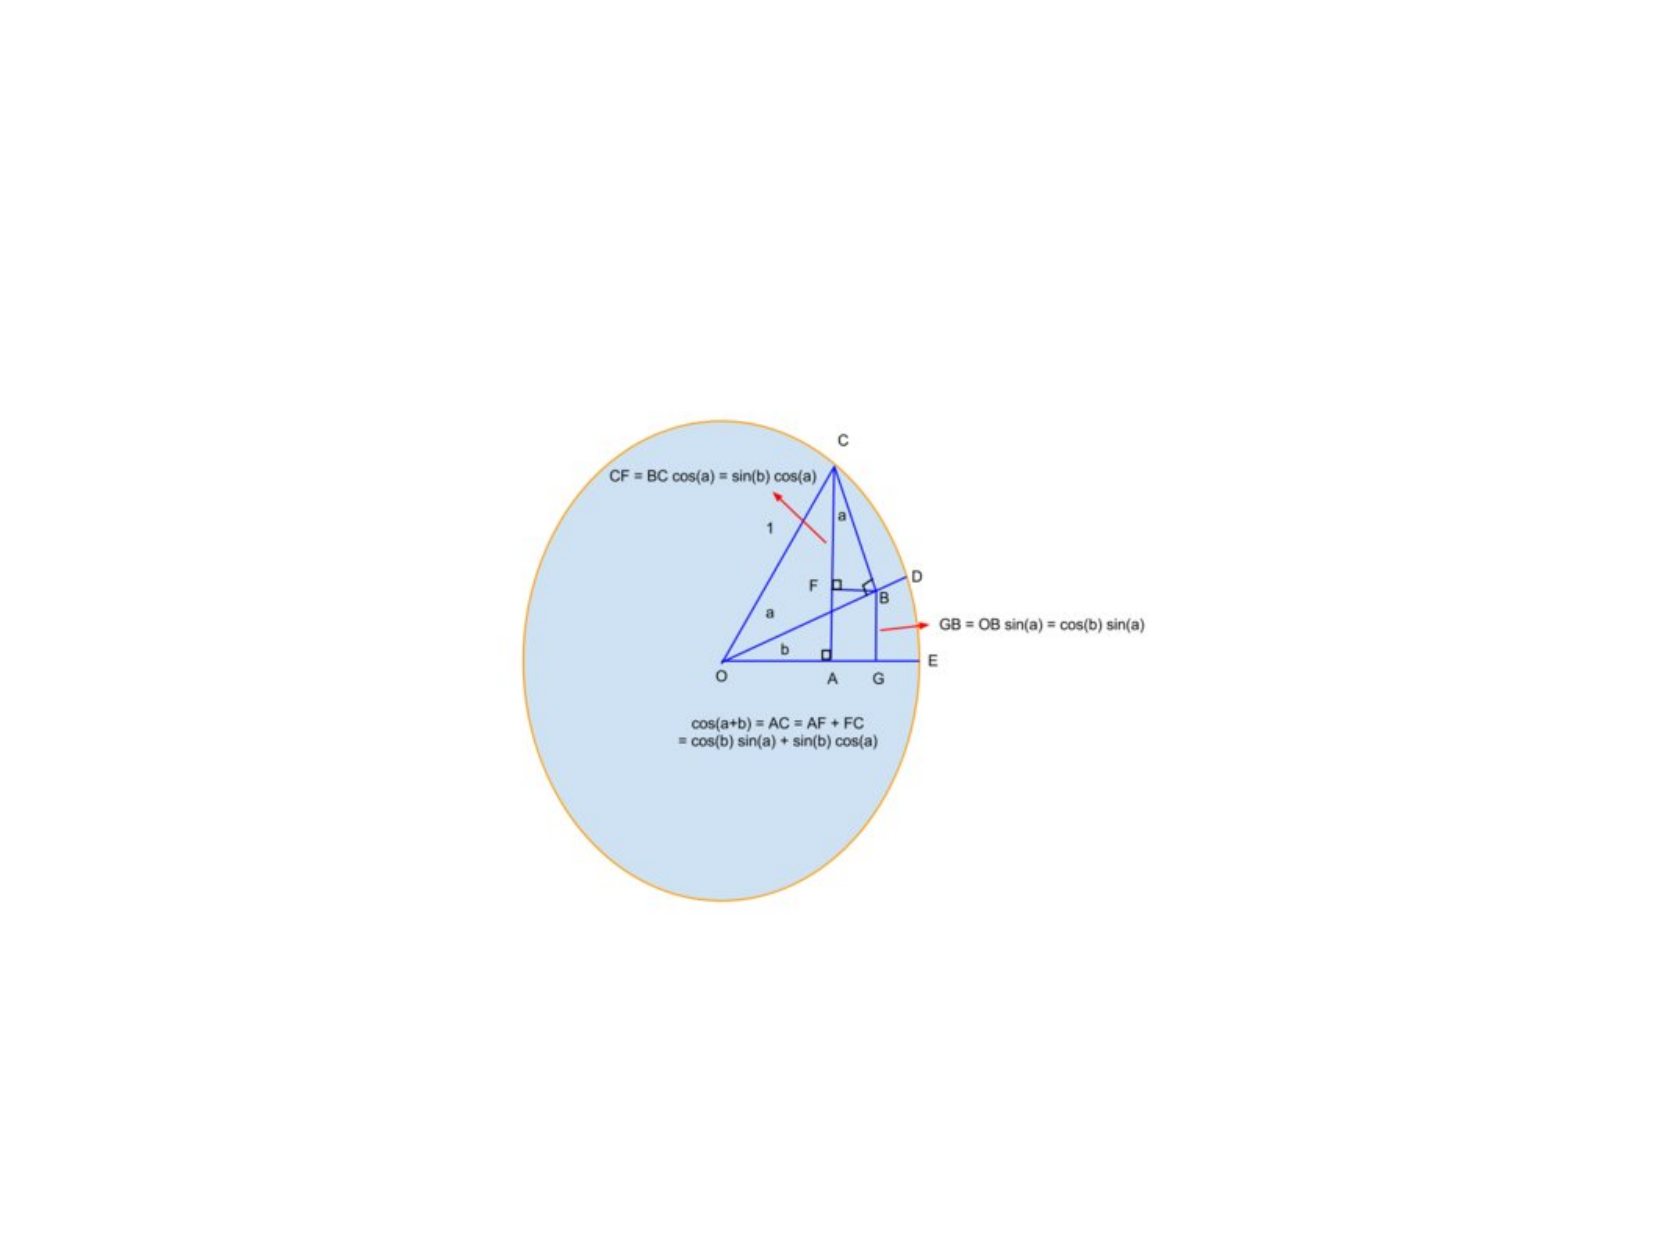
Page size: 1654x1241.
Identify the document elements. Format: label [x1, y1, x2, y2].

picture [448, 337, 1230, 924]
